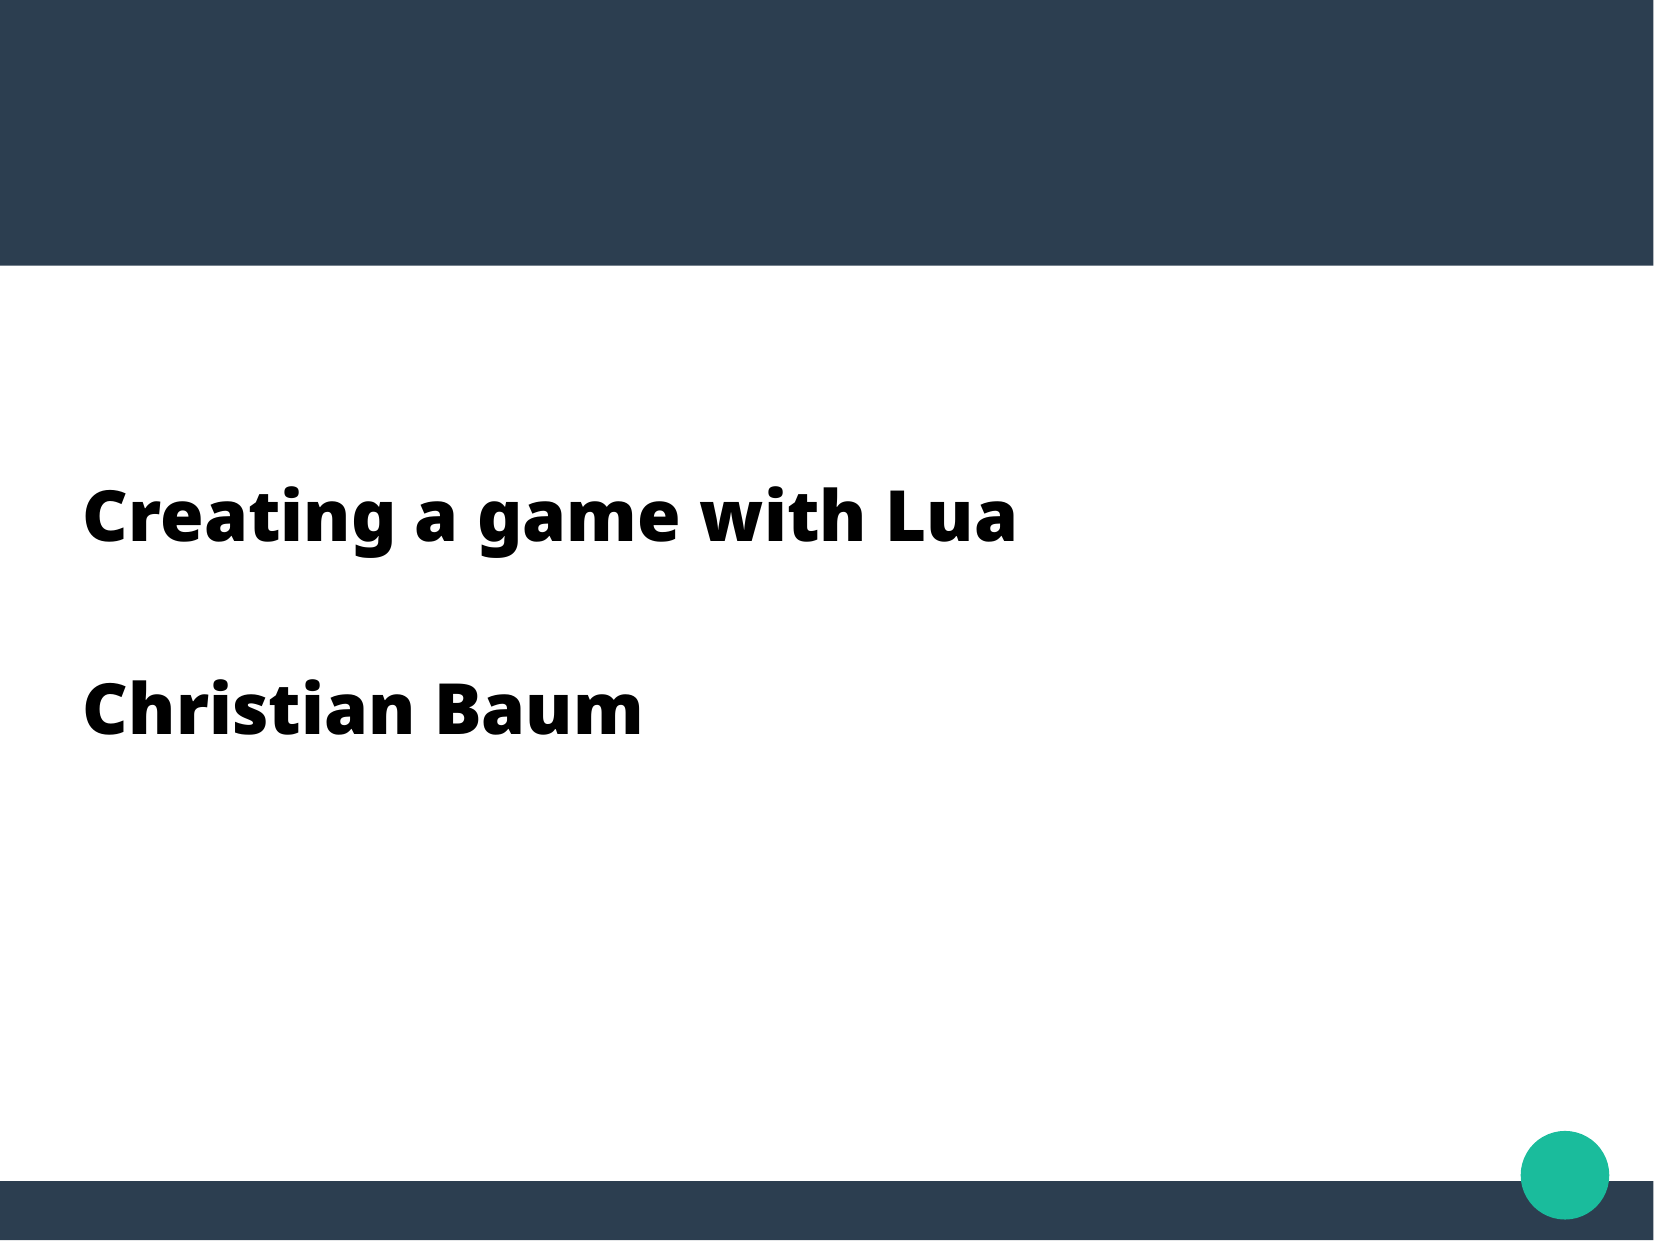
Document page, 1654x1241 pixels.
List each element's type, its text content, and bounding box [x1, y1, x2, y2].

title Creating a game with Lua Christian Baum [82, 450, 1571, 772]
